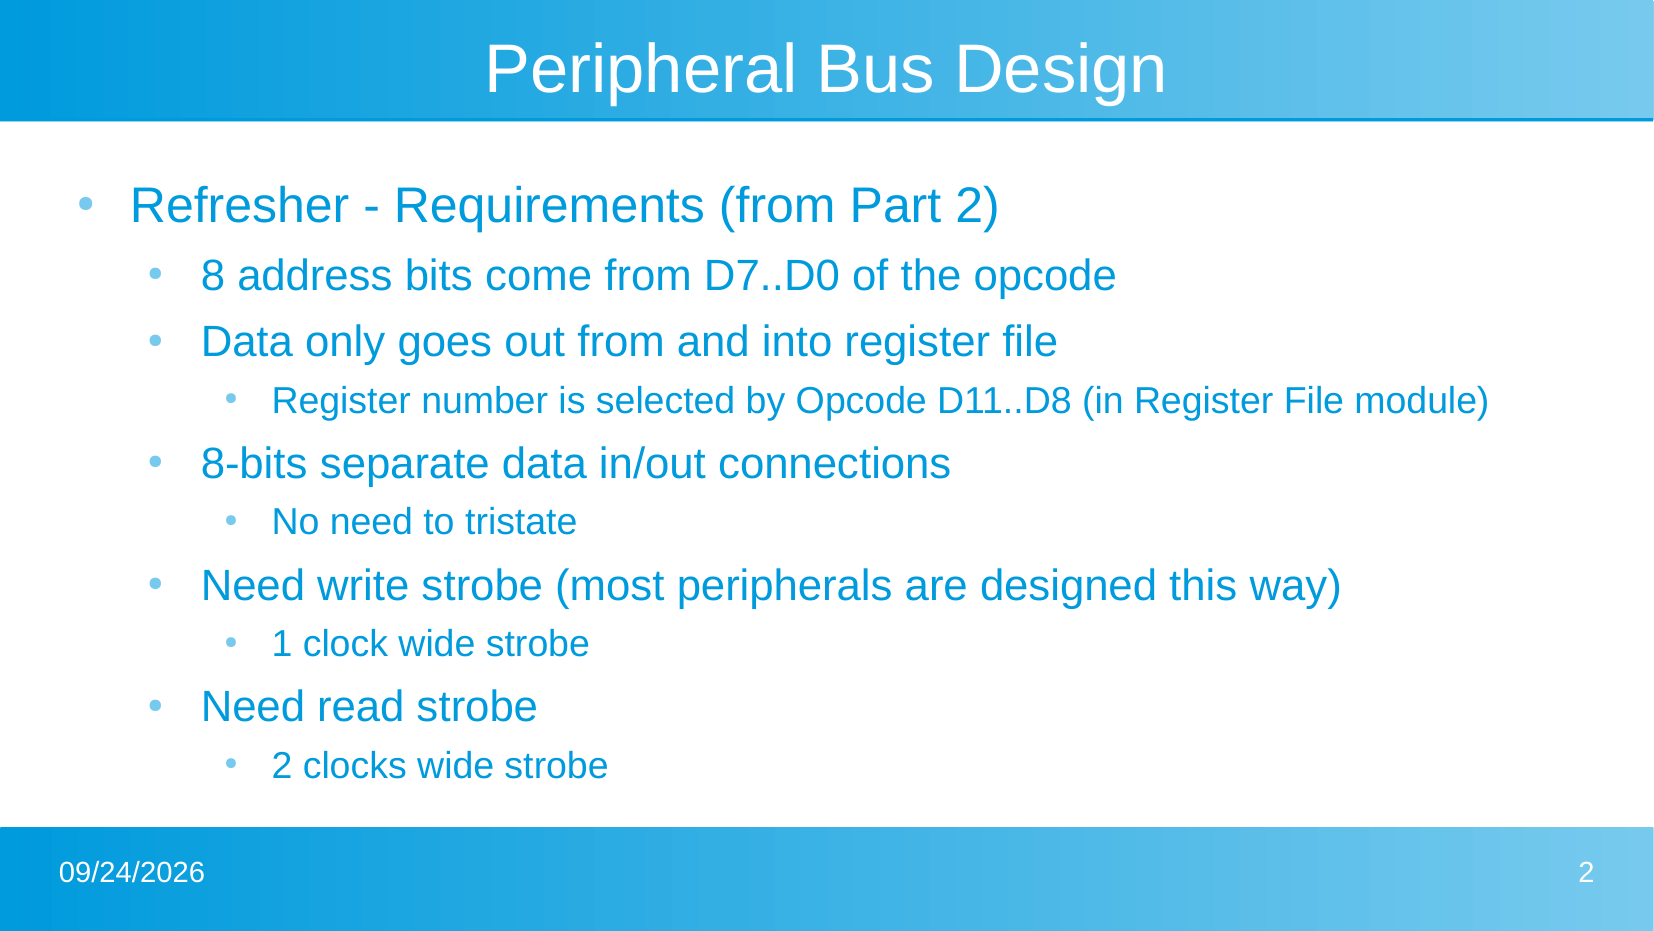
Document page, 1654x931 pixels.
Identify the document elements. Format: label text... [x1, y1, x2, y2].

list Refresher - Requirements (from Part 2) 8 address bits come from D7..D0 of the opcode Data only goes out from and into register file Register number is selected by Opcode D11..D8 (in Register File module) 8-bits separate data in/out connections No need to tristate Need write strobe (most peripherals are designed this way) 1 clock wide strobe Need read strobe 2 clocks wide strobe [59, 177, 1595, 768]
title Peripheral Bus Design [59, 29, 1595, 108]
